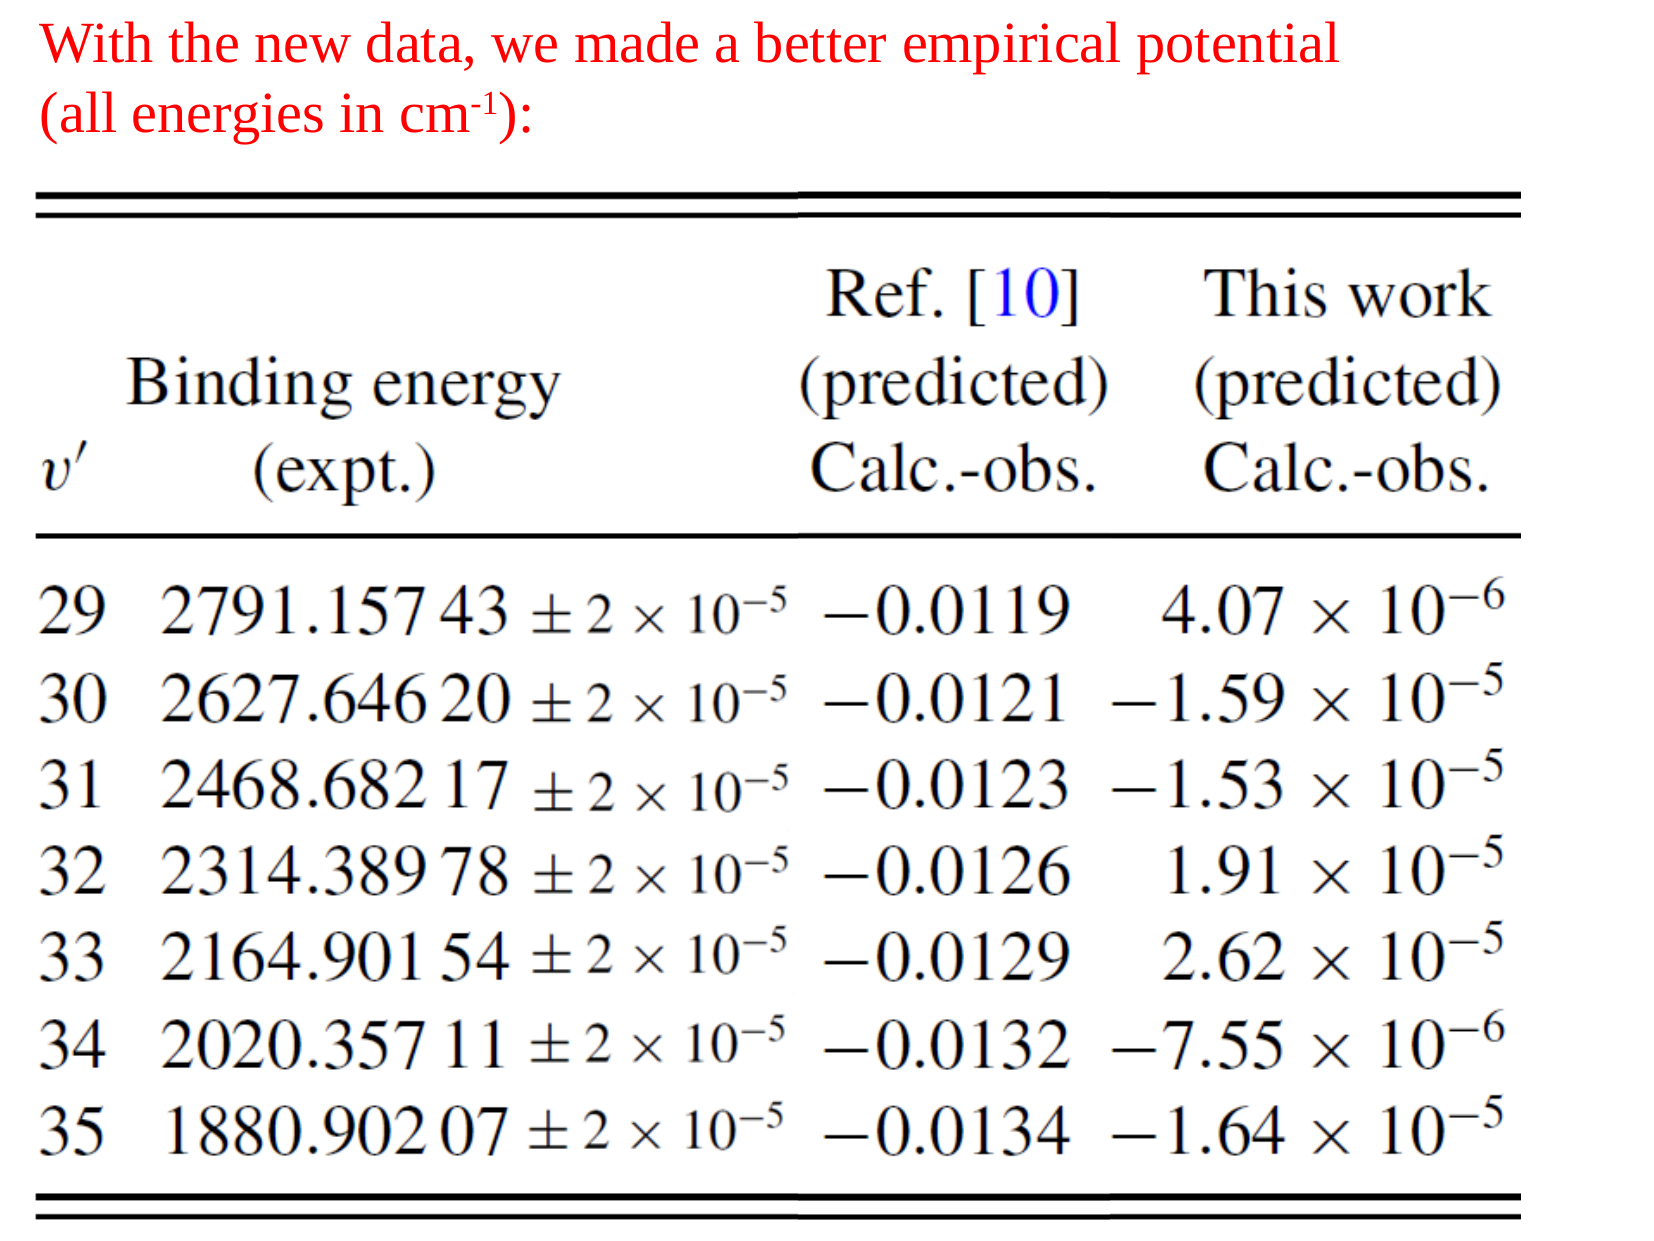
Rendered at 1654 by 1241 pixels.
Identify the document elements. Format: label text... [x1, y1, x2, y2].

picture [0, 173, 1521, 1241]
text_box With the new data, we made a better empirical potential (all energies in cm-1): [24, 0, 1646, 152]
